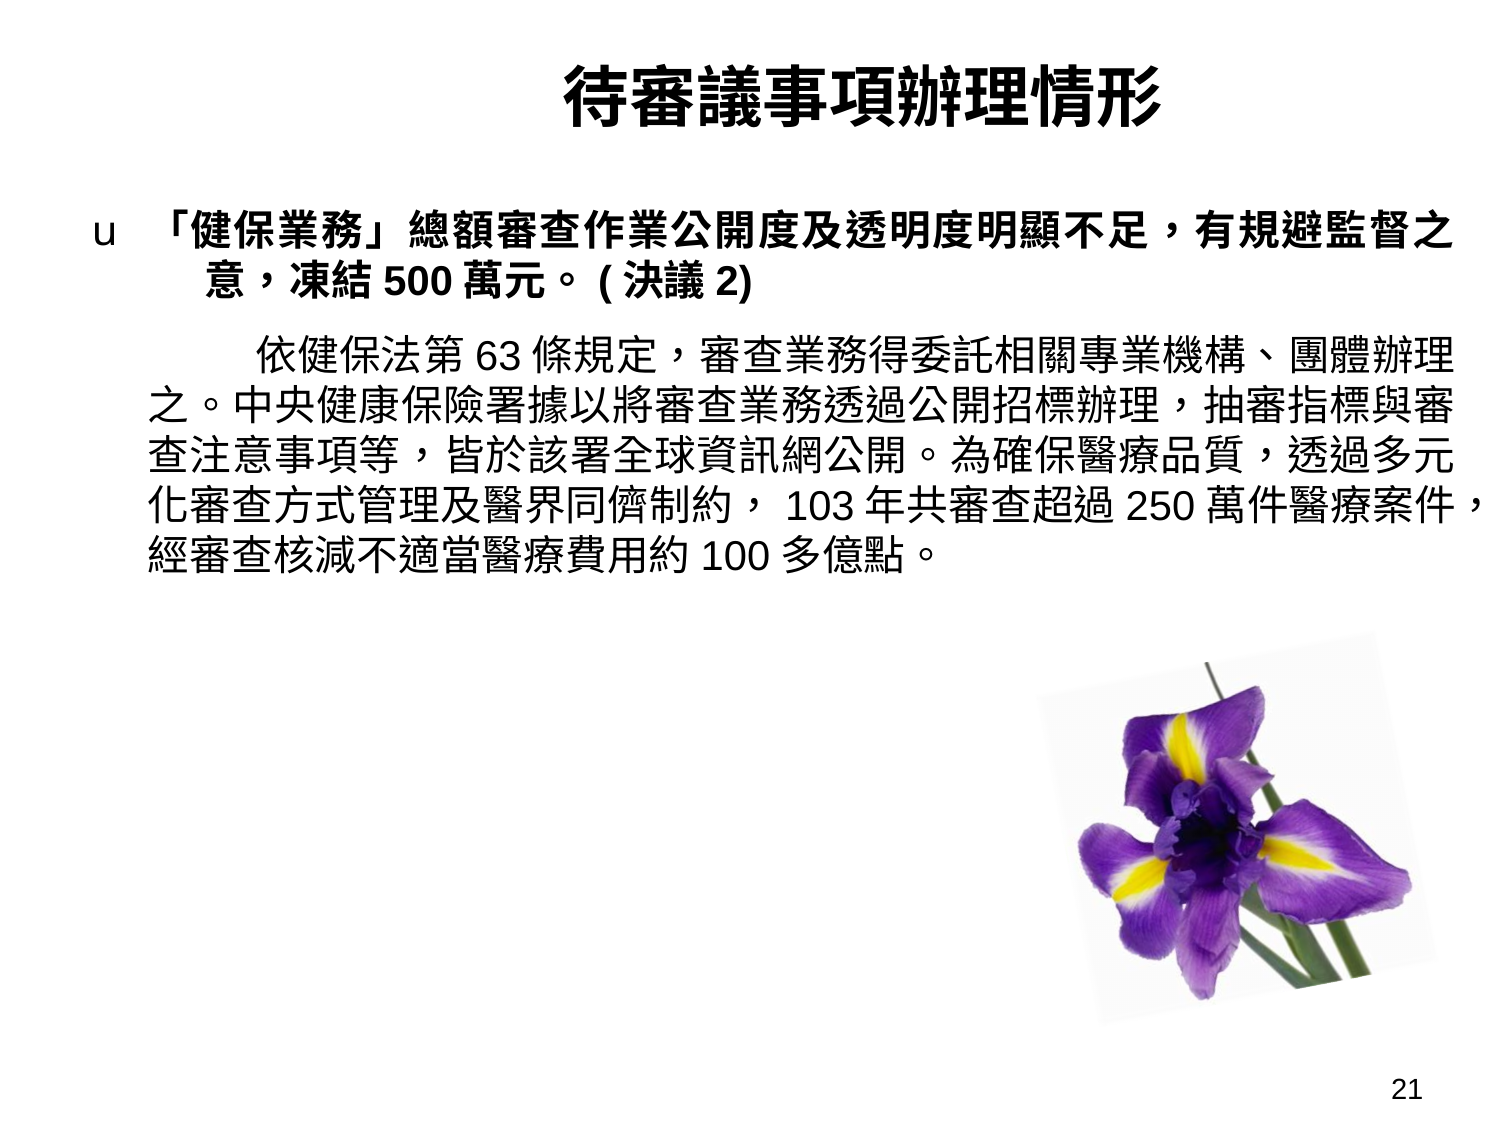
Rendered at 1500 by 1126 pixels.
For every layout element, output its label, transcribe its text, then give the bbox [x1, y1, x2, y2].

text_box 「健保業務」總額審查作業公開度及透明度明顯不足，有規避監督之意，凍結500萬元。(決議2) 依健保法第63條規定，審查業務得委託相關專業機構、團體辦理之。中央健康保險署據以將審查業務透過公開招標辦理，抽審指標與審查注意事項等，皆於該署全球資訊網公開。為確保醫療品質，透過多元化審查方式管理及醫界同儕制約，103年共審查超過250萬件醫療案件，經審查核減不適當醫療費用約100多億點。 [77, 196, 1471, 1018]
text_box 21 [1376, 1062, 1464, 1126]
picture [1035, 629, 1439, 1027]
text_box 待審議事項辦理情形 [242, 47, 1484, 142]
